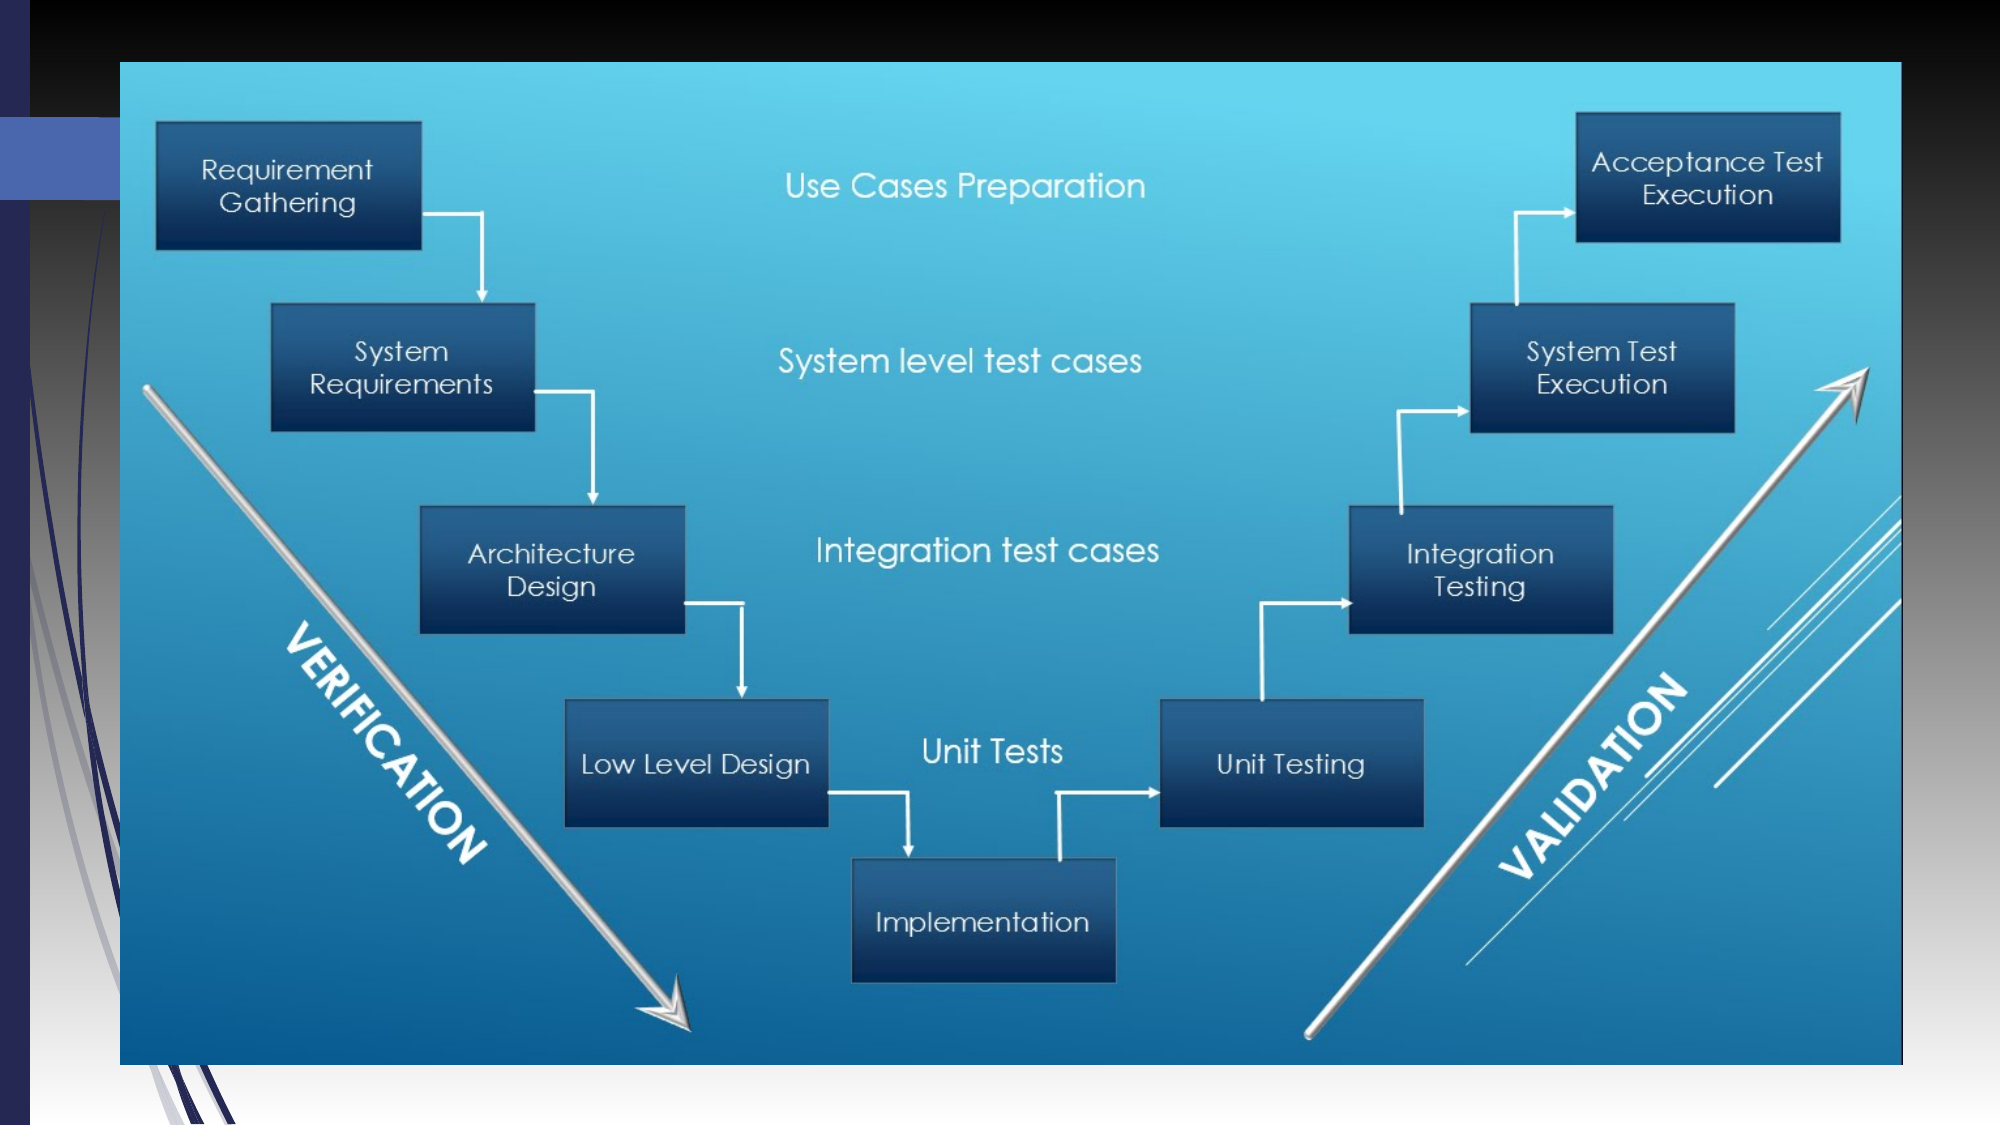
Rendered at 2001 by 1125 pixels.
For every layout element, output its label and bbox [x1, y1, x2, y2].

picture [120, 62, 1903, 1065]
